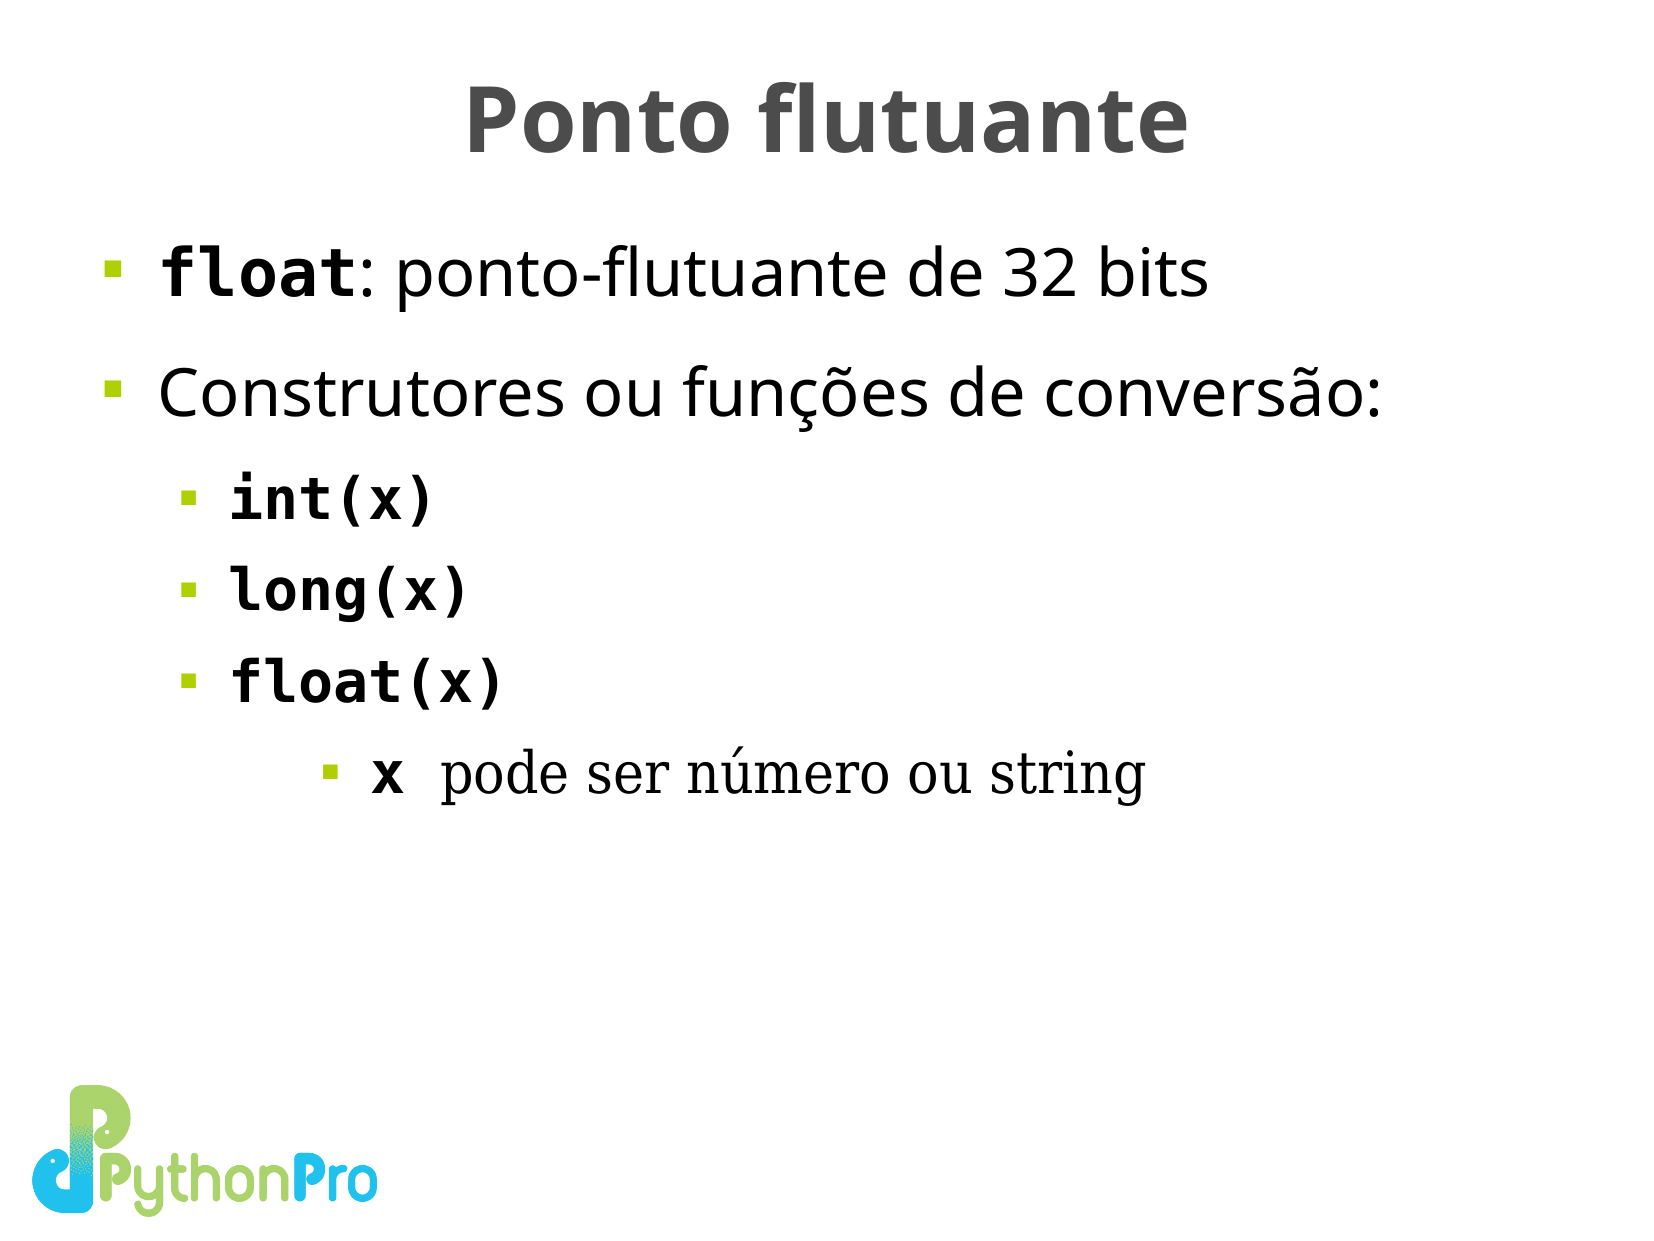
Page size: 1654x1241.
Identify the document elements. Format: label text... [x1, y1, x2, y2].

list float: ponto-flutuante de 32 bits Construtores ou funções de conversão: int(x) long(x) float(x) x pode ser número ou string [86, 225, 1576, 1088]
title Ponto flutuante [82, 13, 1571, 222]
picture [32, 1085, 377, 1217]
